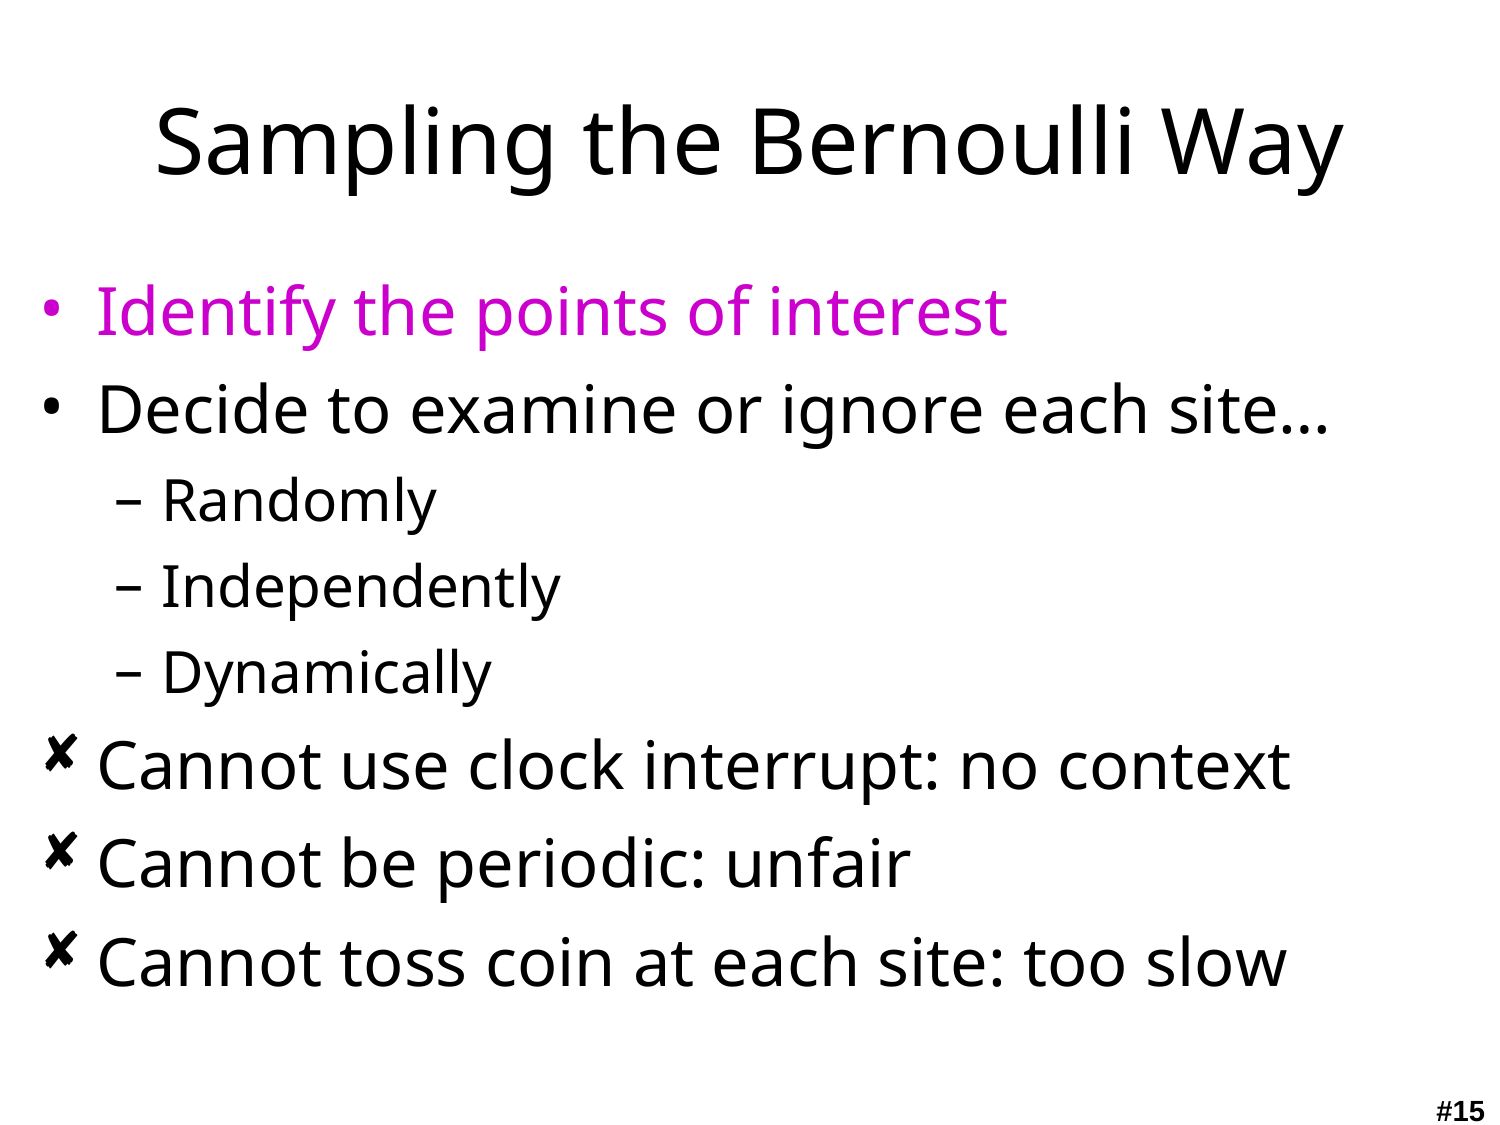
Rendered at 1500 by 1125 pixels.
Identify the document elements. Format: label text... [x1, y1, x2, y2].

list Identify the points of interest Decide to examine or ignore each site… Randomly Independently Dynamically Cannot use clock interrupt: no context Cannot be periodic: unfair Cannot toss coin at each site: too slow [24, 262, 1476, 1101]
title Sampling the Bernoulli Way [24, 45, 1476, 233]
